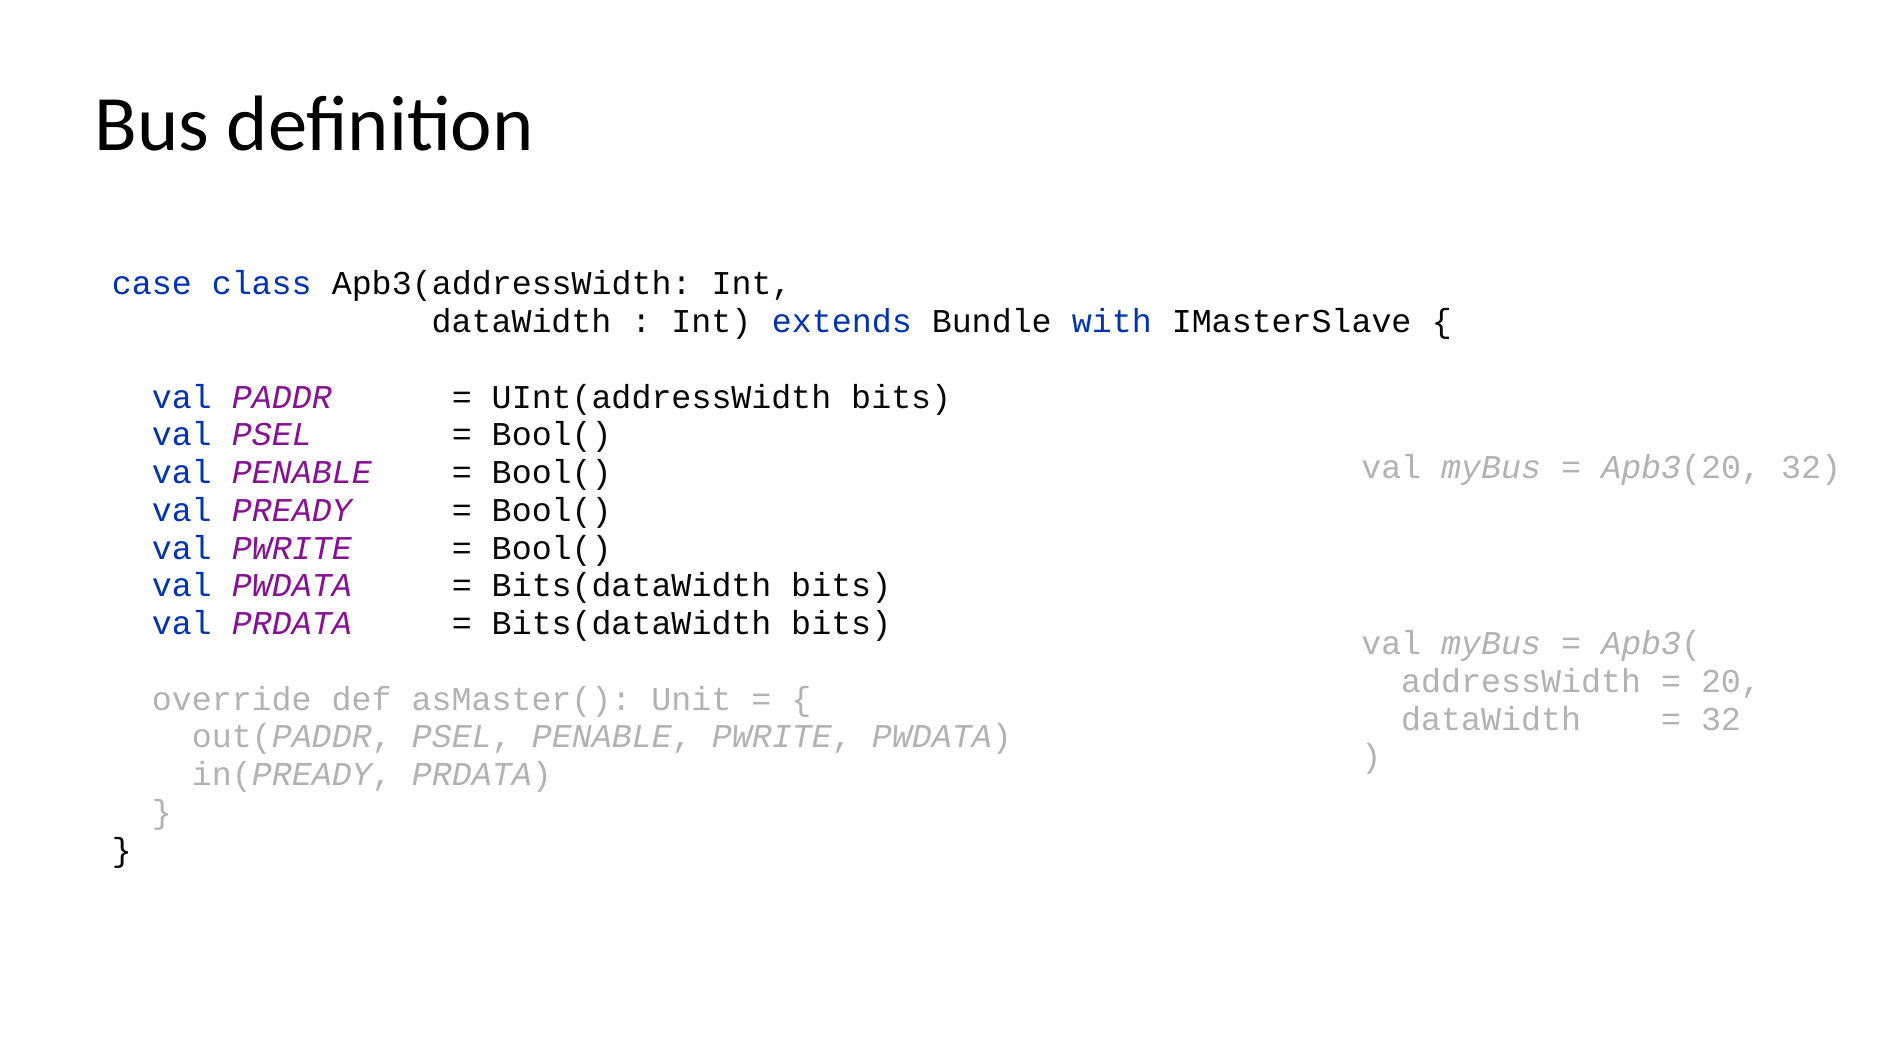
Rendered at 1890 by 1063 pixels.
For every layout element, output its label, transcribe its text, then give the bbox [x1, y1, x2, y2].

text_box case class Apb3(addressWidth: Int, dataWidth : Int) extends Bundle with IMasterSlave { val PADDR = UInt(addressWidth bits) val PSEL = Bool() val PENABLE = Bool() val PREADY = Bool() val PWRITE = Bool() val PWDATA = Bits(dataWidth bits) val PRDATA = Bits(dataWidth bits) override def asMaster(): Unit = { out(PADDR, PSEL, PENABLE, PWRITE, PWDATA) in(PREADY, PRDATA) } } [97, 259, 1701, 1063]
text_box val myBus = Apb3(20, 32) [1701, 442, 1886, 606]
title Bus definition [94, 42, 1796, 220]
text_box val myBus = Apb3( addressWidth = 20, dataWidth = 32 ) [1701, 619, 1780, 786]
